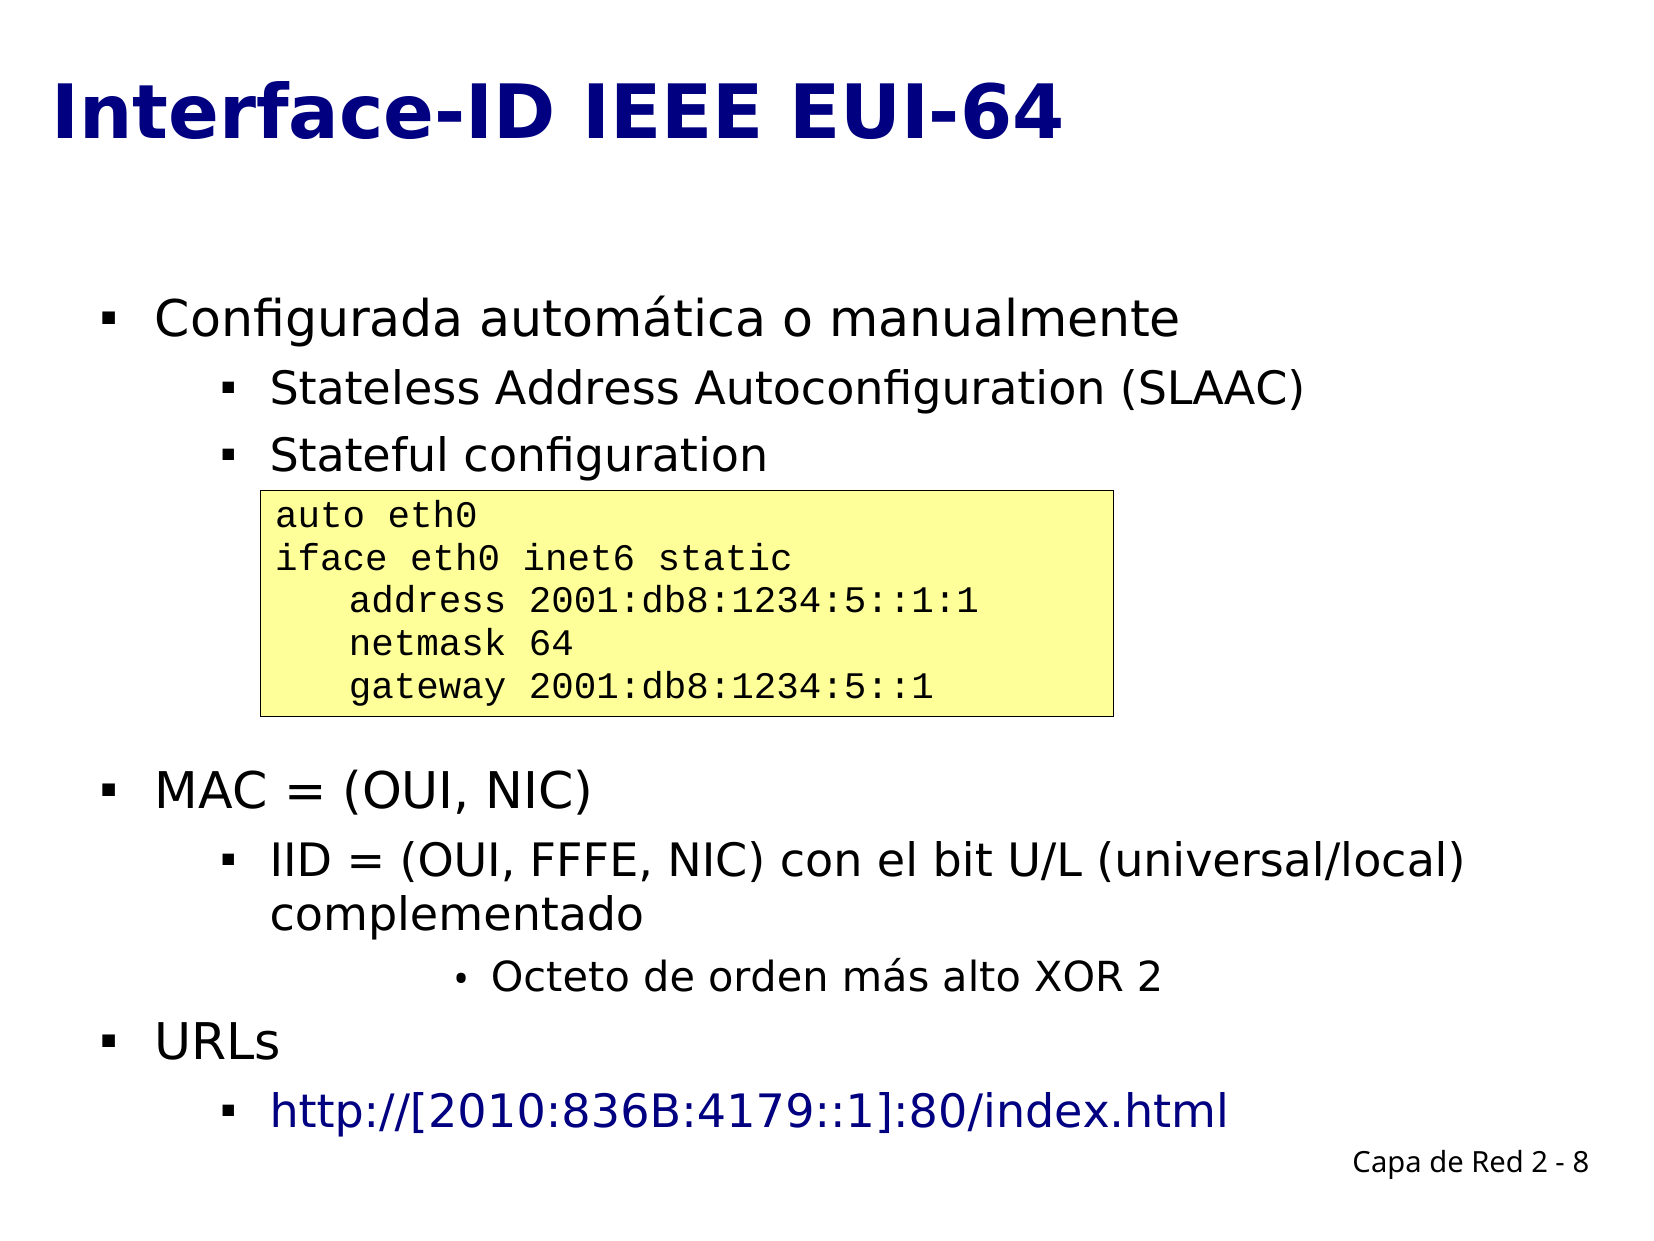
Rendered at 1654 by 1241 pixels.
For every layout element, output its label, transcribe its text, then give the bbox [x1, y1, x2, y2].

text_box auto eth0 iface eth0 inet6 static address 2001:db8:1234:5::1:1 netmask 64 gateway 2001:db8:1234:5::1 [260, 490, 1114, 717]
list Configurada automática o manualmente Stateless Address Autoconfiguration (SLAAC) Stateful configuration MAC = (OUI, NIC) IID = (OUI, FFFE, NIC) con el bit U/L (universal/local) complementado Octeto de orden más alto XOR 2 URLs http://[2010:836B:4179::1]:80/index.html [96, 289, 1502, 1130]
title Interface-ID IEEE EUI-64 [51, 1, 1654, 225]
